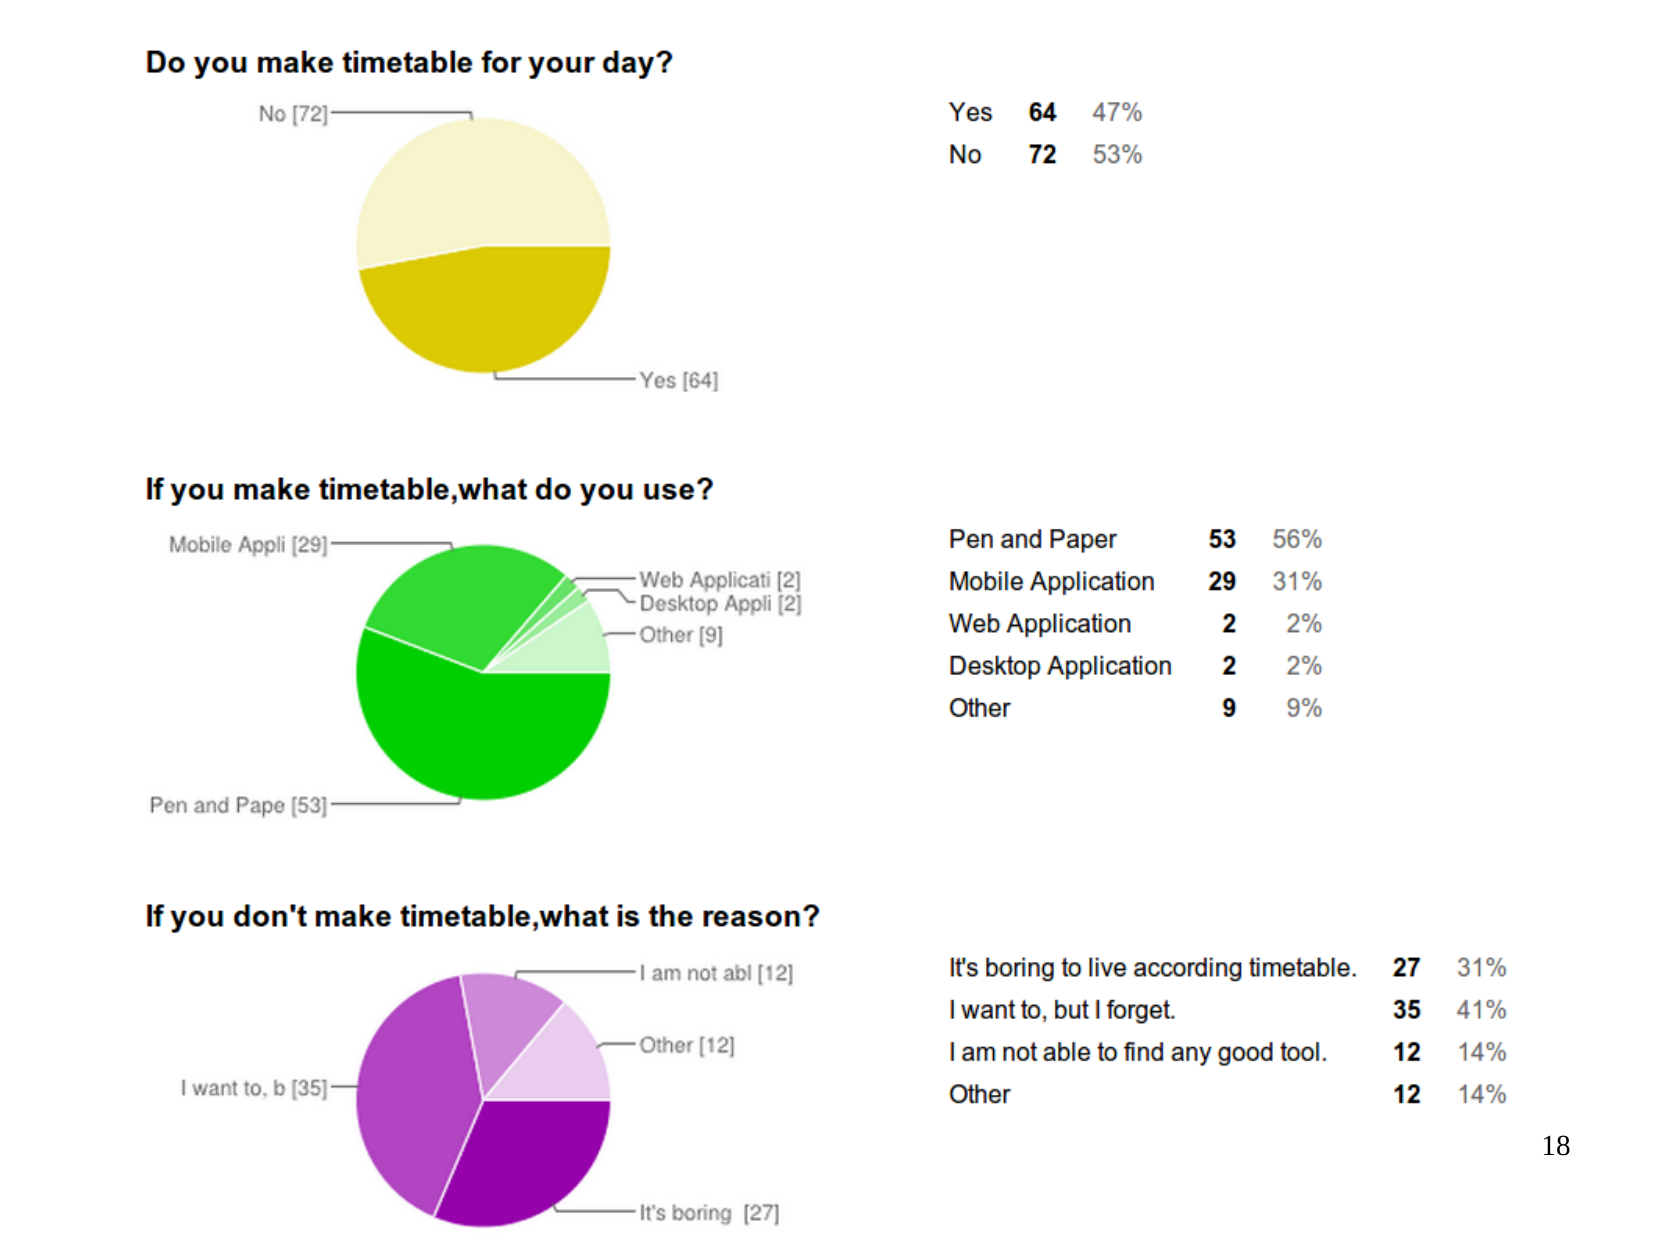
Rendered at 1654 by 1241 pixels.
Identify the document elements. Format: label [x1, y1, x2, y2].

picture [127, 40, 1526, 1241]
